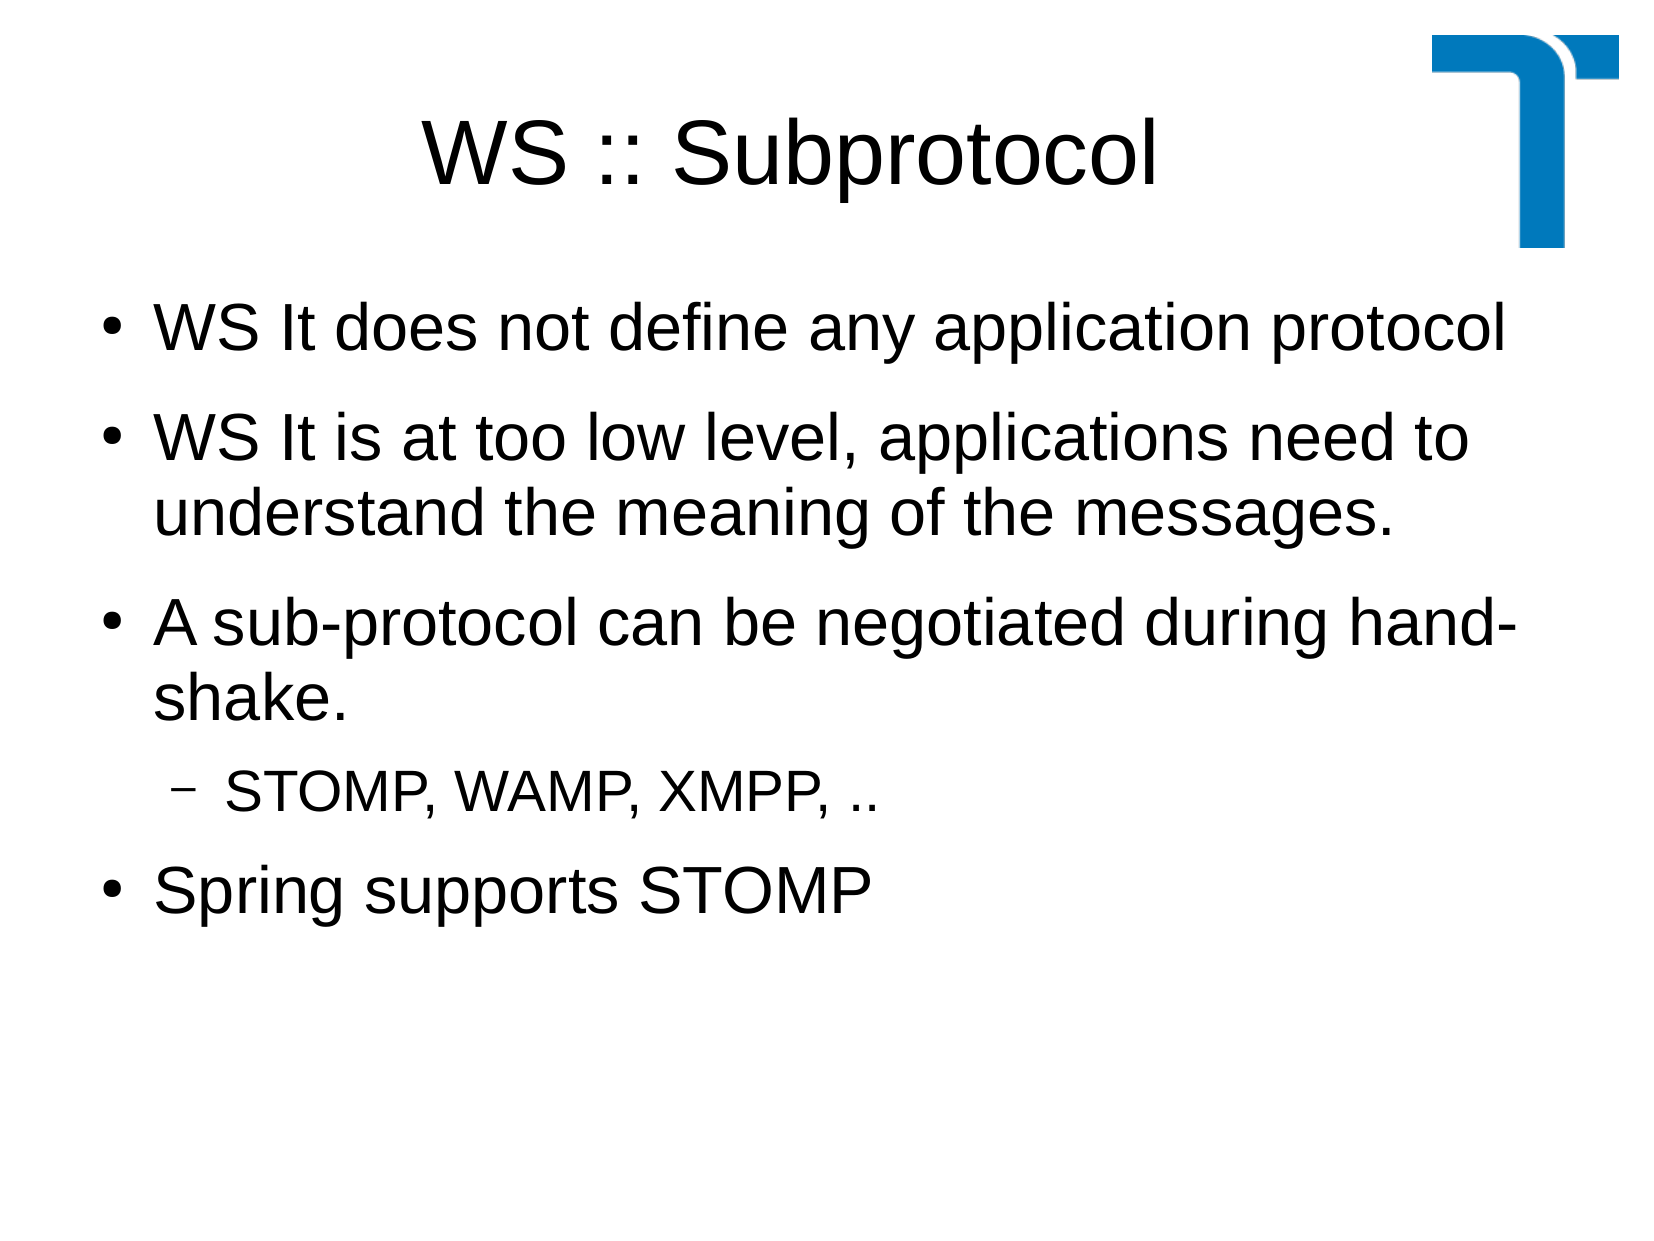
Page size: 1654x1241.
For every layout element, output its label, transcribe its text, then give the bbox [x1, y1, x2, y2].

list WS It does not define any application protocol WS It is at too low level, applications need to understand the meaning of the messages. A sub-protocol can be negotiated during hand-shake. STOMP, WAMP, XMPP, .. Spring supports STOMP [82, 290, 1571, 1010]
picture [1432, 35, 1619, 248]
title WS :: Subprotocol [82, 49, 1501, 257]
